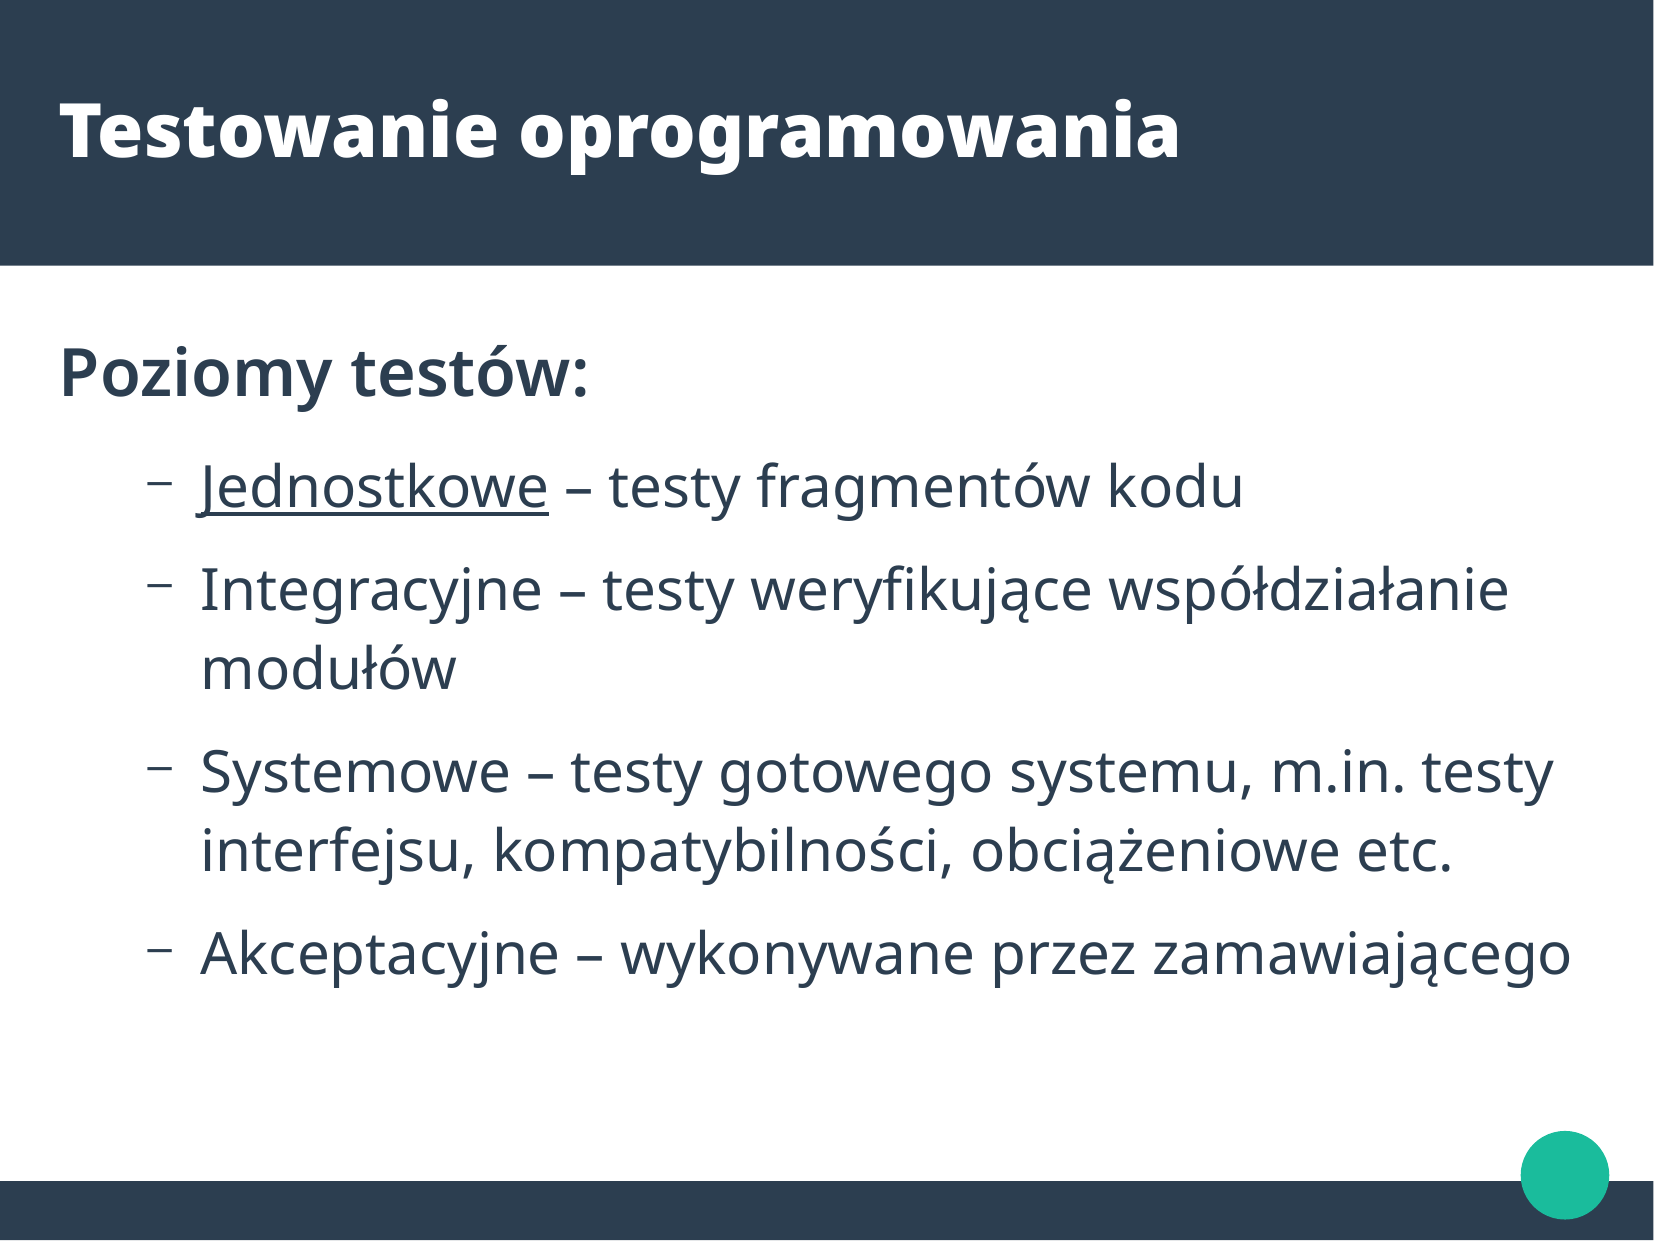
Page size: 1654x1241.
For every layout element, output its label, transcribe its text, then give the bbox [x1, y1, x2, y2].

title Testowanie oprogramowania [59, 49, 1595, 207]
list Poziomy testów: Jednostkowe – testy fragmentów kodu Integracyjne – testy weryfikujące współdziałanie modułów Systemowe – testy gotowego systemu, m.in. testy interfejsu, kompatybilności, obciążeniowe etc. Akceptacyjne – wykonywane przez zamawiającego [59, 324, 1595, 1152]
